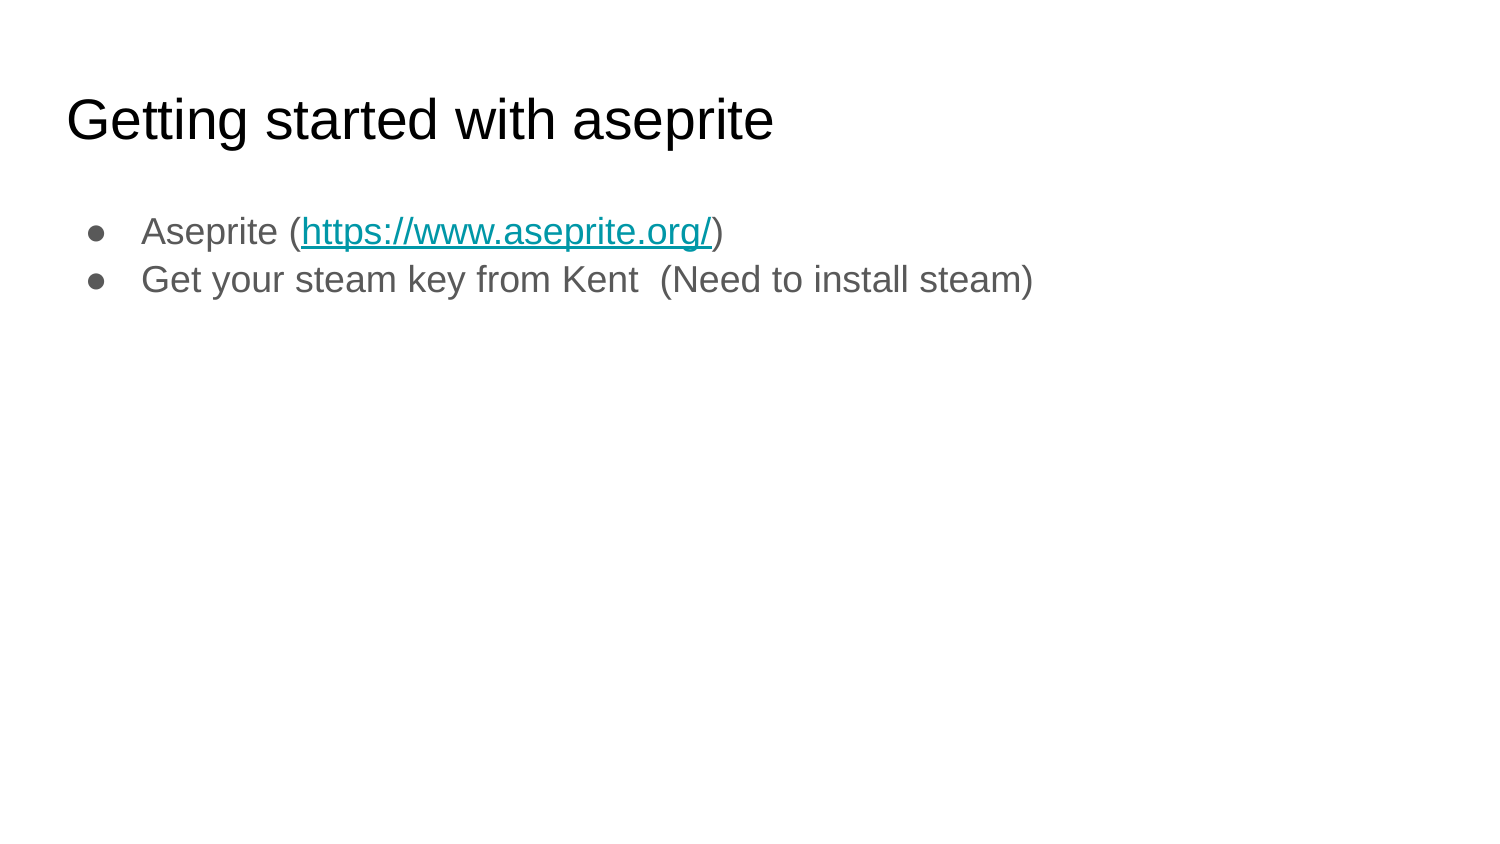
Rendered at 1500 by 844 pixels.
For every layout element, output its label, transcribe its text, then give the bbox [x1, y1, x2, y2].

title Getting started with aseprite [51, 72, 1449, 167]
list Aseprite (https://www.aseprite.org/) Get your steam key from Kent (Need to install steam) [51, 189, 1449, 750]
